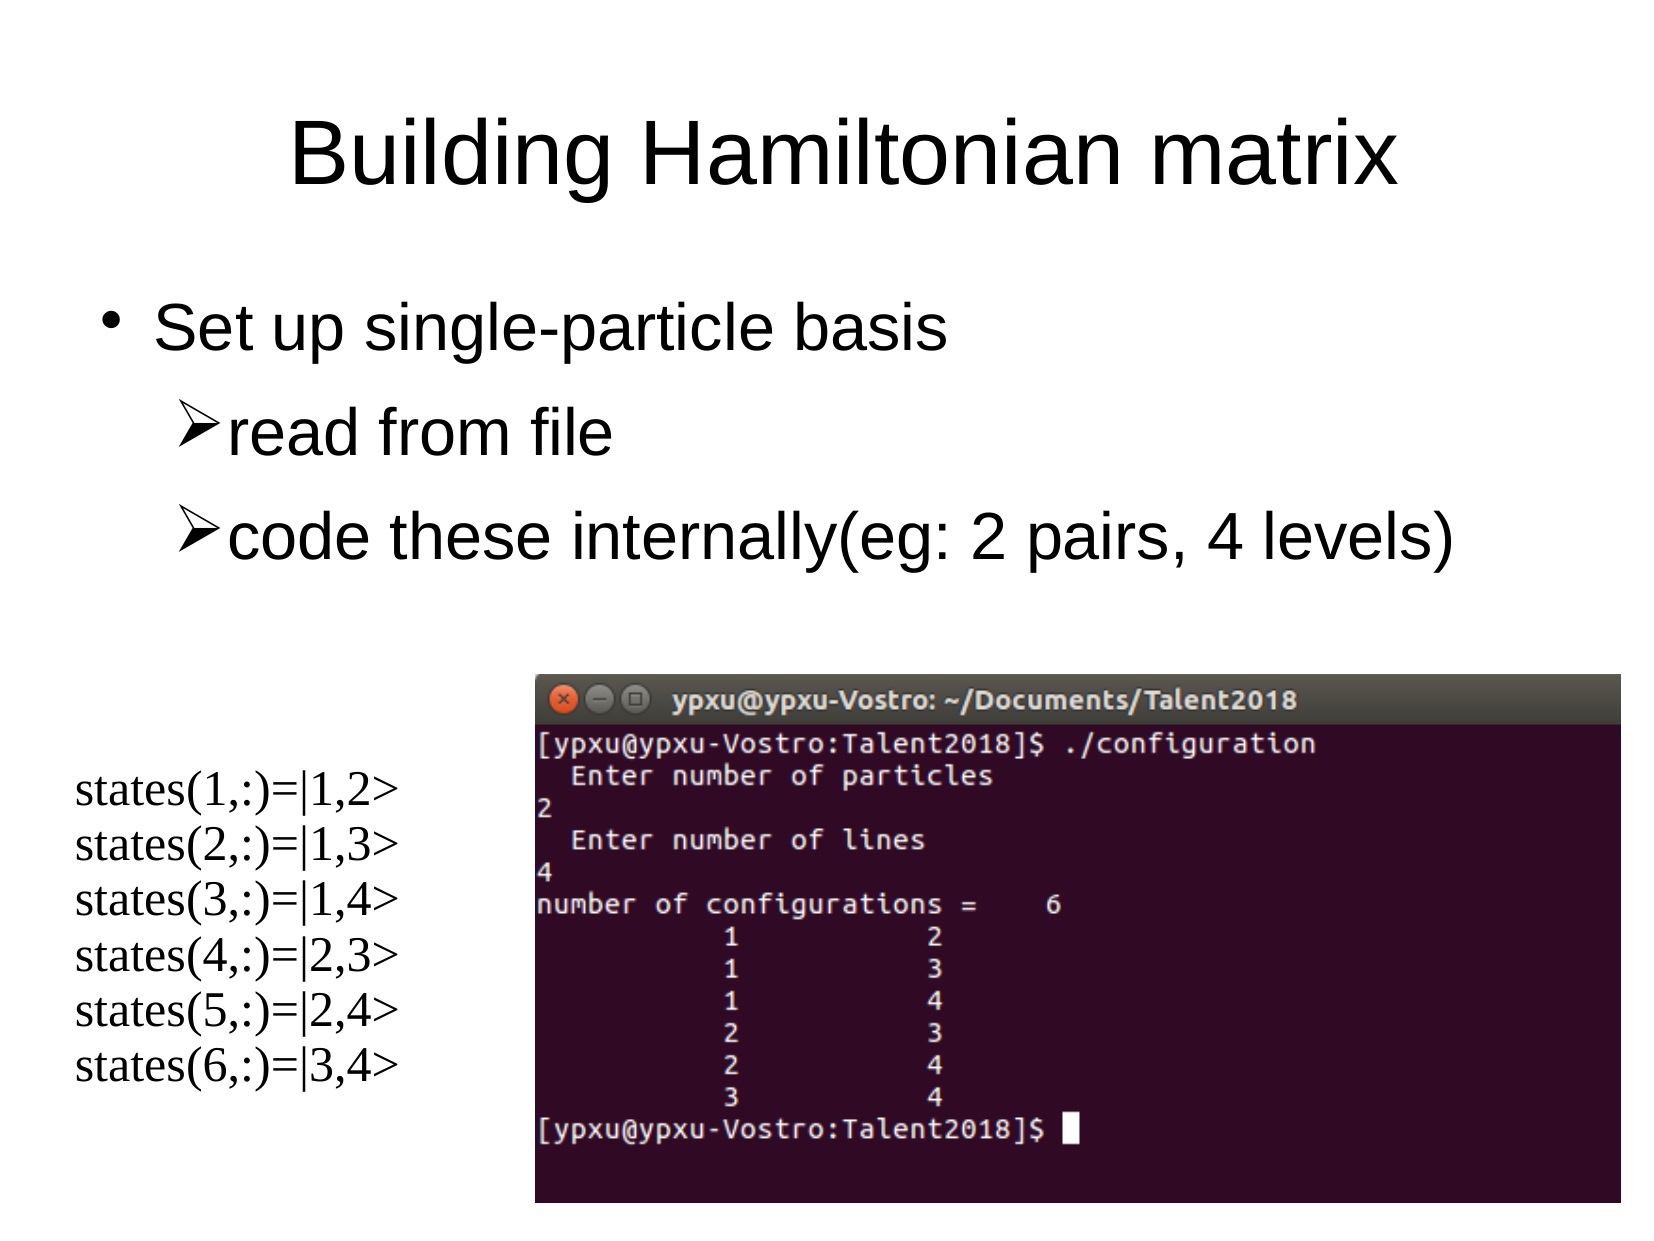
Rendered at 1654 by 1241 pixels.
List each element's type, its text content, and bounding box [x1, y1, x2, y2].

list Set up single-particle basis read from file code these internally(eg: 2 pairs, 4 levels) [82, 290, 1571, 1010]
picture [535, 674, 1621, 1203]
text_box states(1,:)=|1,2> states(2,:)=|1,3> states(3,:)=|1,4> states(4,:)=|2,3> states(5,:)=|2,4> states(6,:)=|3,4> [60, 697, 496, 1156]
title Building Hamiltonian matrix [82, 49, 1571, 257]
